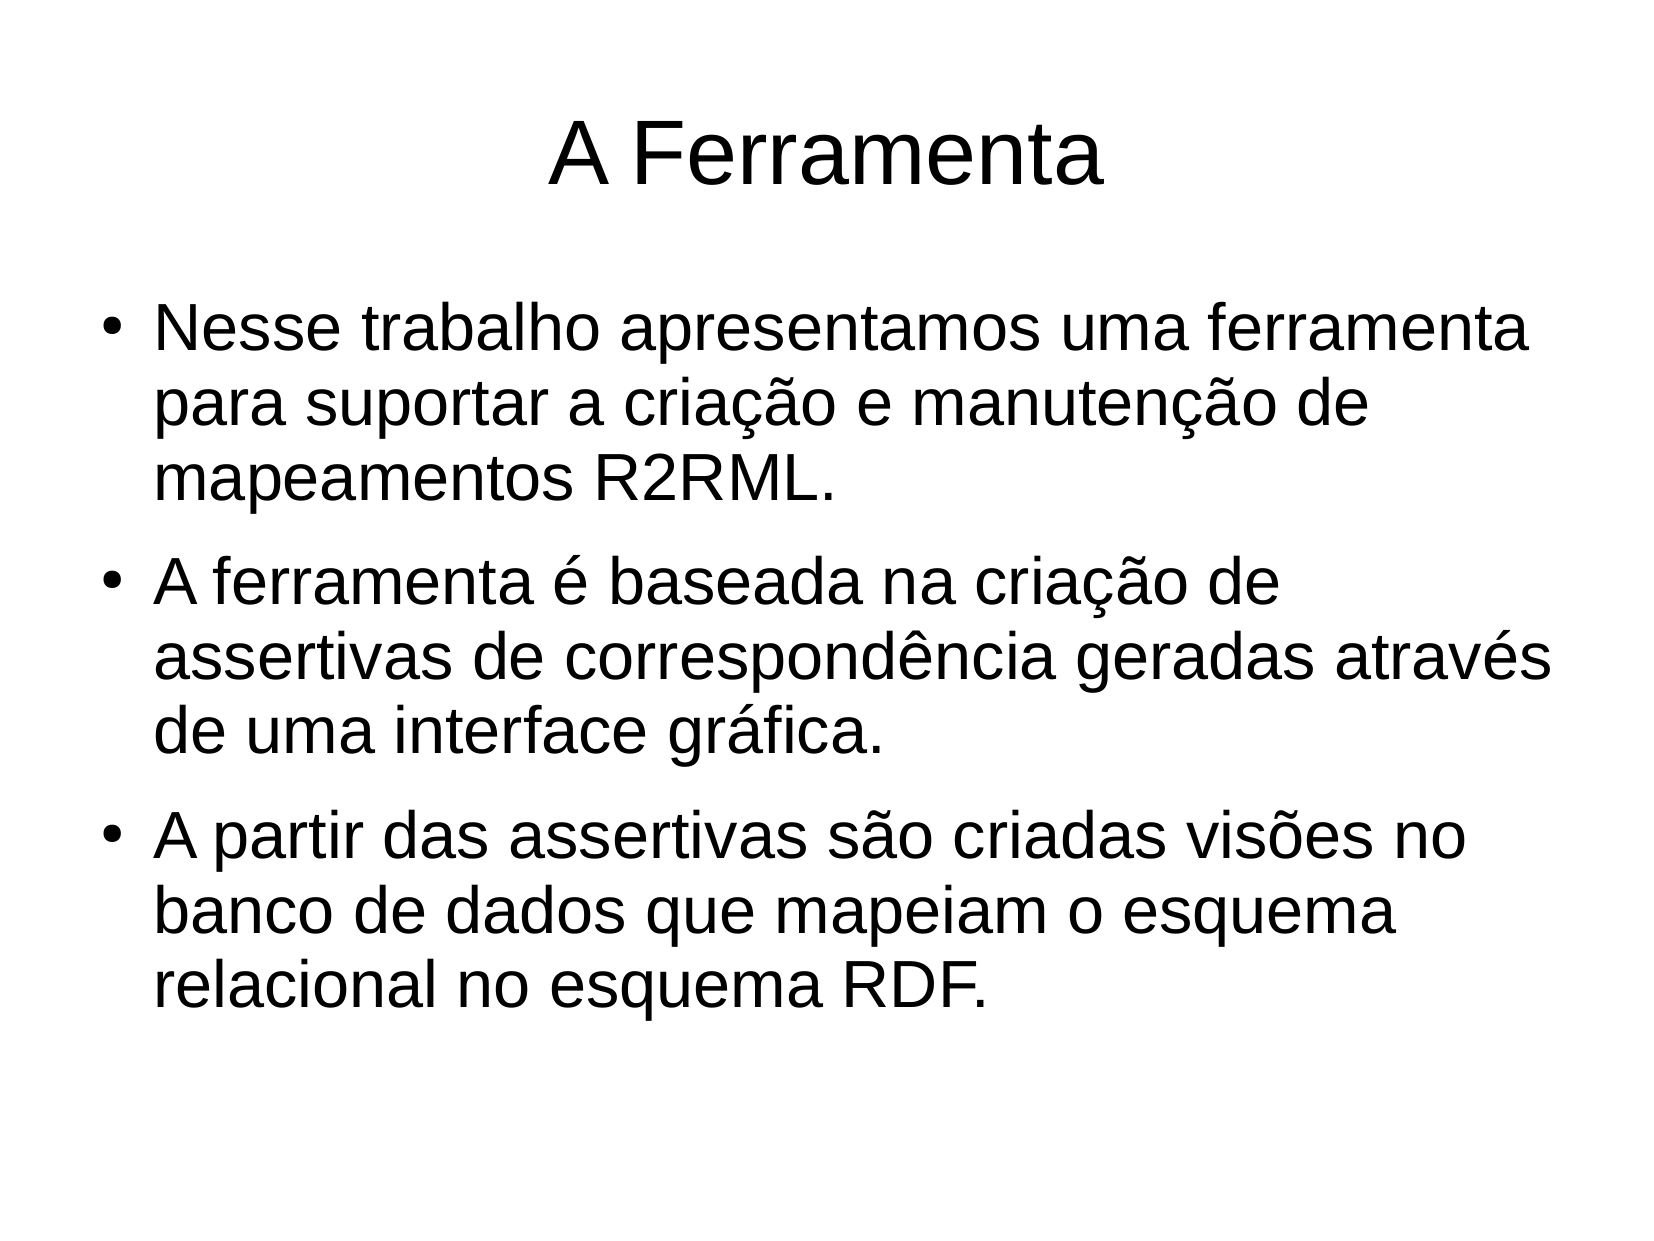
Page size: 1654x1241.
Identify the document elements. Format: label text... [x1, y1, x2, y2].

list Nesse trabalho apresentamos uma ferramenta para suportar a criação e manutenção de mapeamentos R2RML. A ferramenta é baseada na criação de assertivas de correspondência geradas através de uma interface gráfica. A partir das assertivas são criadas visões no banco de dados que mapeiam o esquema relacional no esquema RDF. [82, 290, 1571, 1094]
title A Ferramenta [82, 56, 1571, 250]
